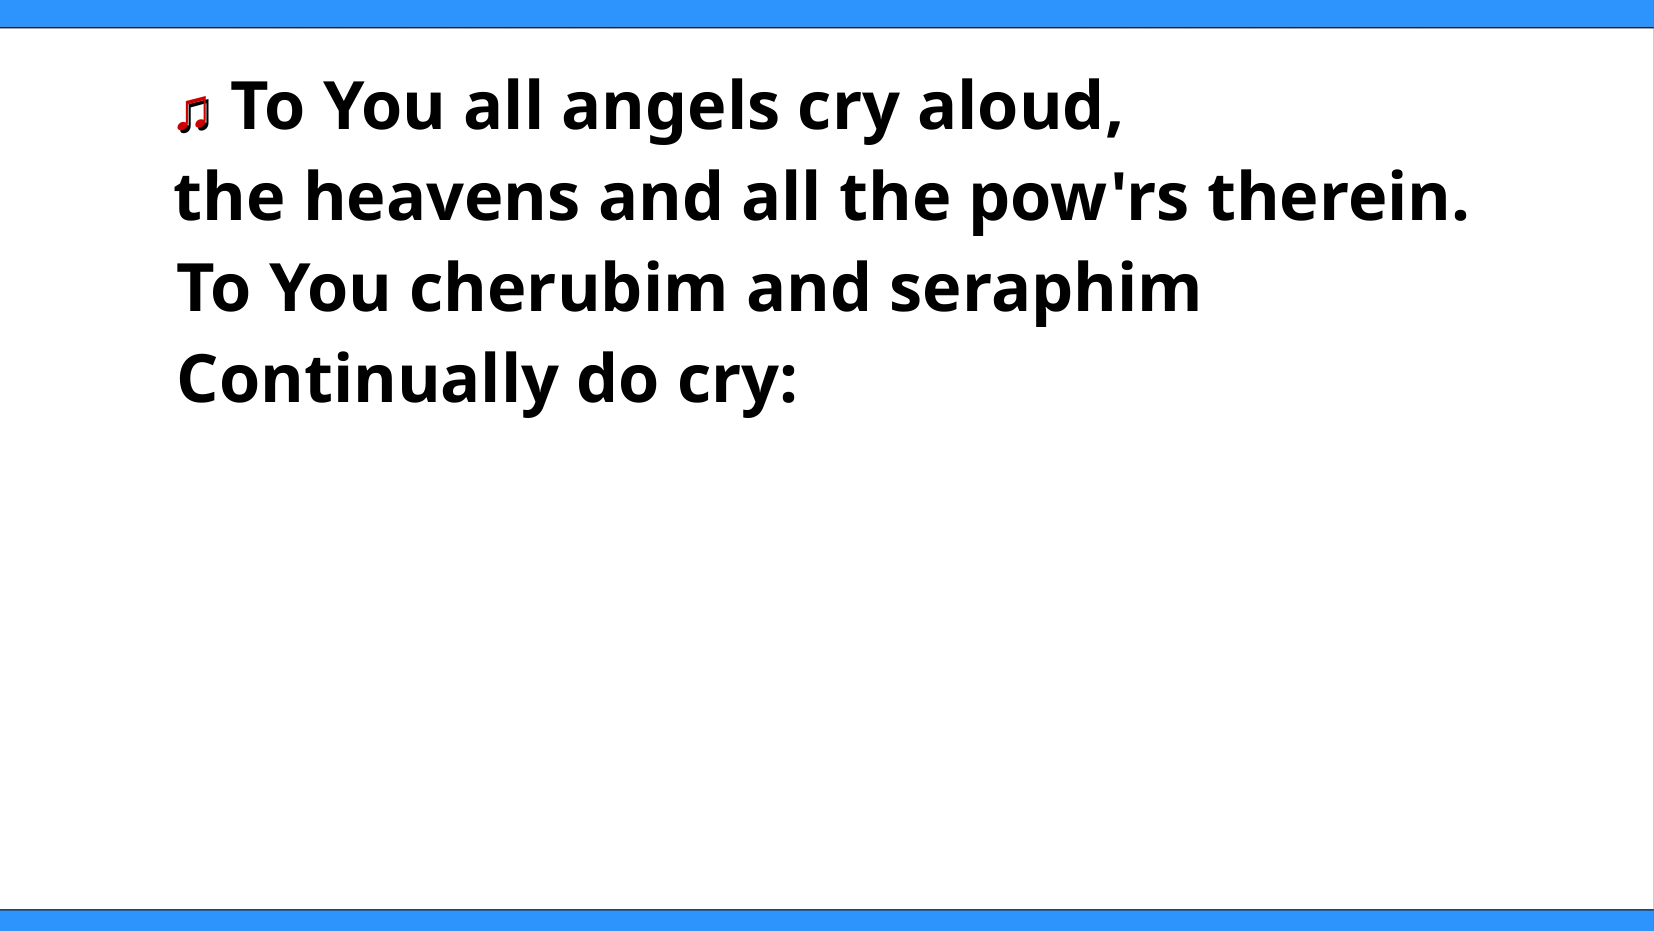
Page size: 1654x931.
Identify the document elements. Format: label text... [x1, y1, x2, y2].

picture [0, 0, 1654, 931]
text_box ♫ To You all angels cry aloud, the heavens and all the pow'rs therein. To You cherubim and seraphim Continually do cry: [90, 51, 1561, 511]
